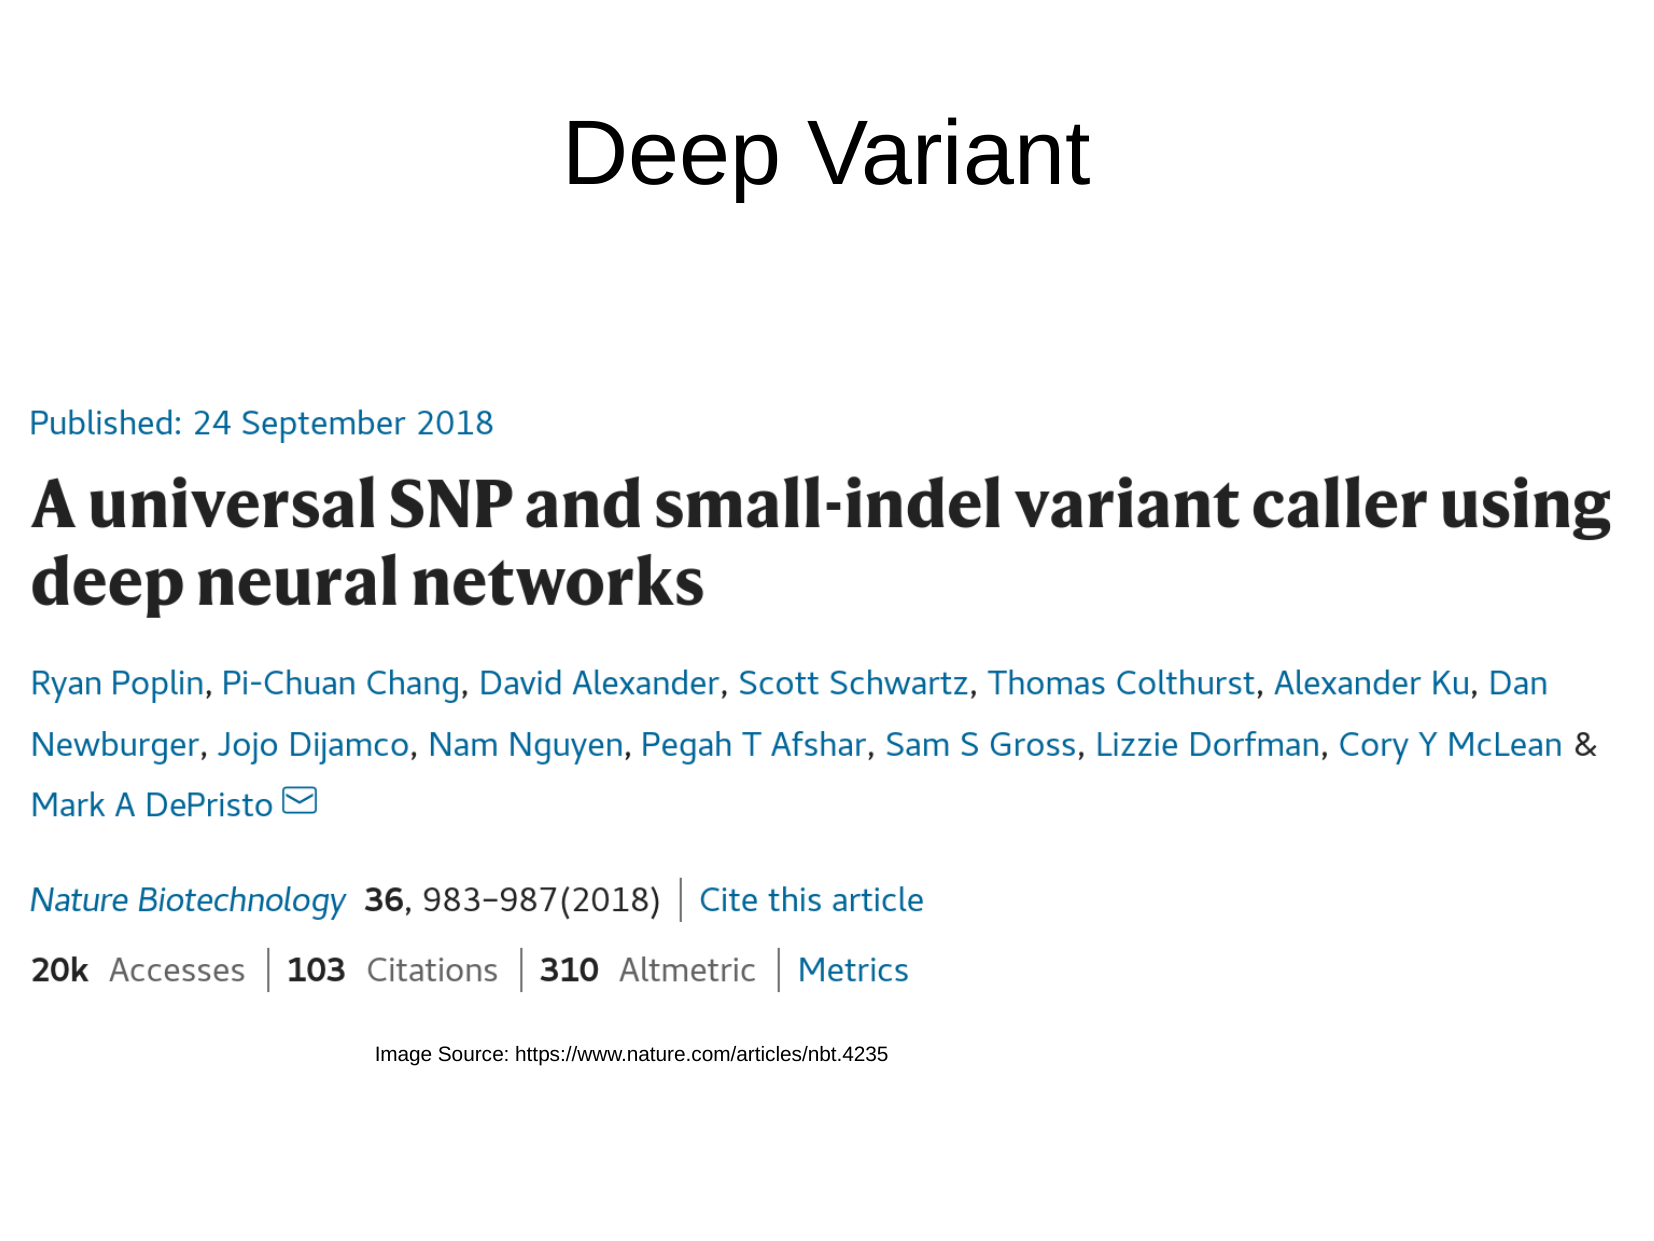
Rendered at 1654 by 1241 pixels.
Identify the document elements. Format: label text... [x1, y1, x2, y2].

text_box Image Source: https://www.nature.com/articles/nbt.4235 [360, 1035, 904, 1073]
title Deep Variant [82, 49, 1571, 257]
picture [0, 374, 1651, 1004]
